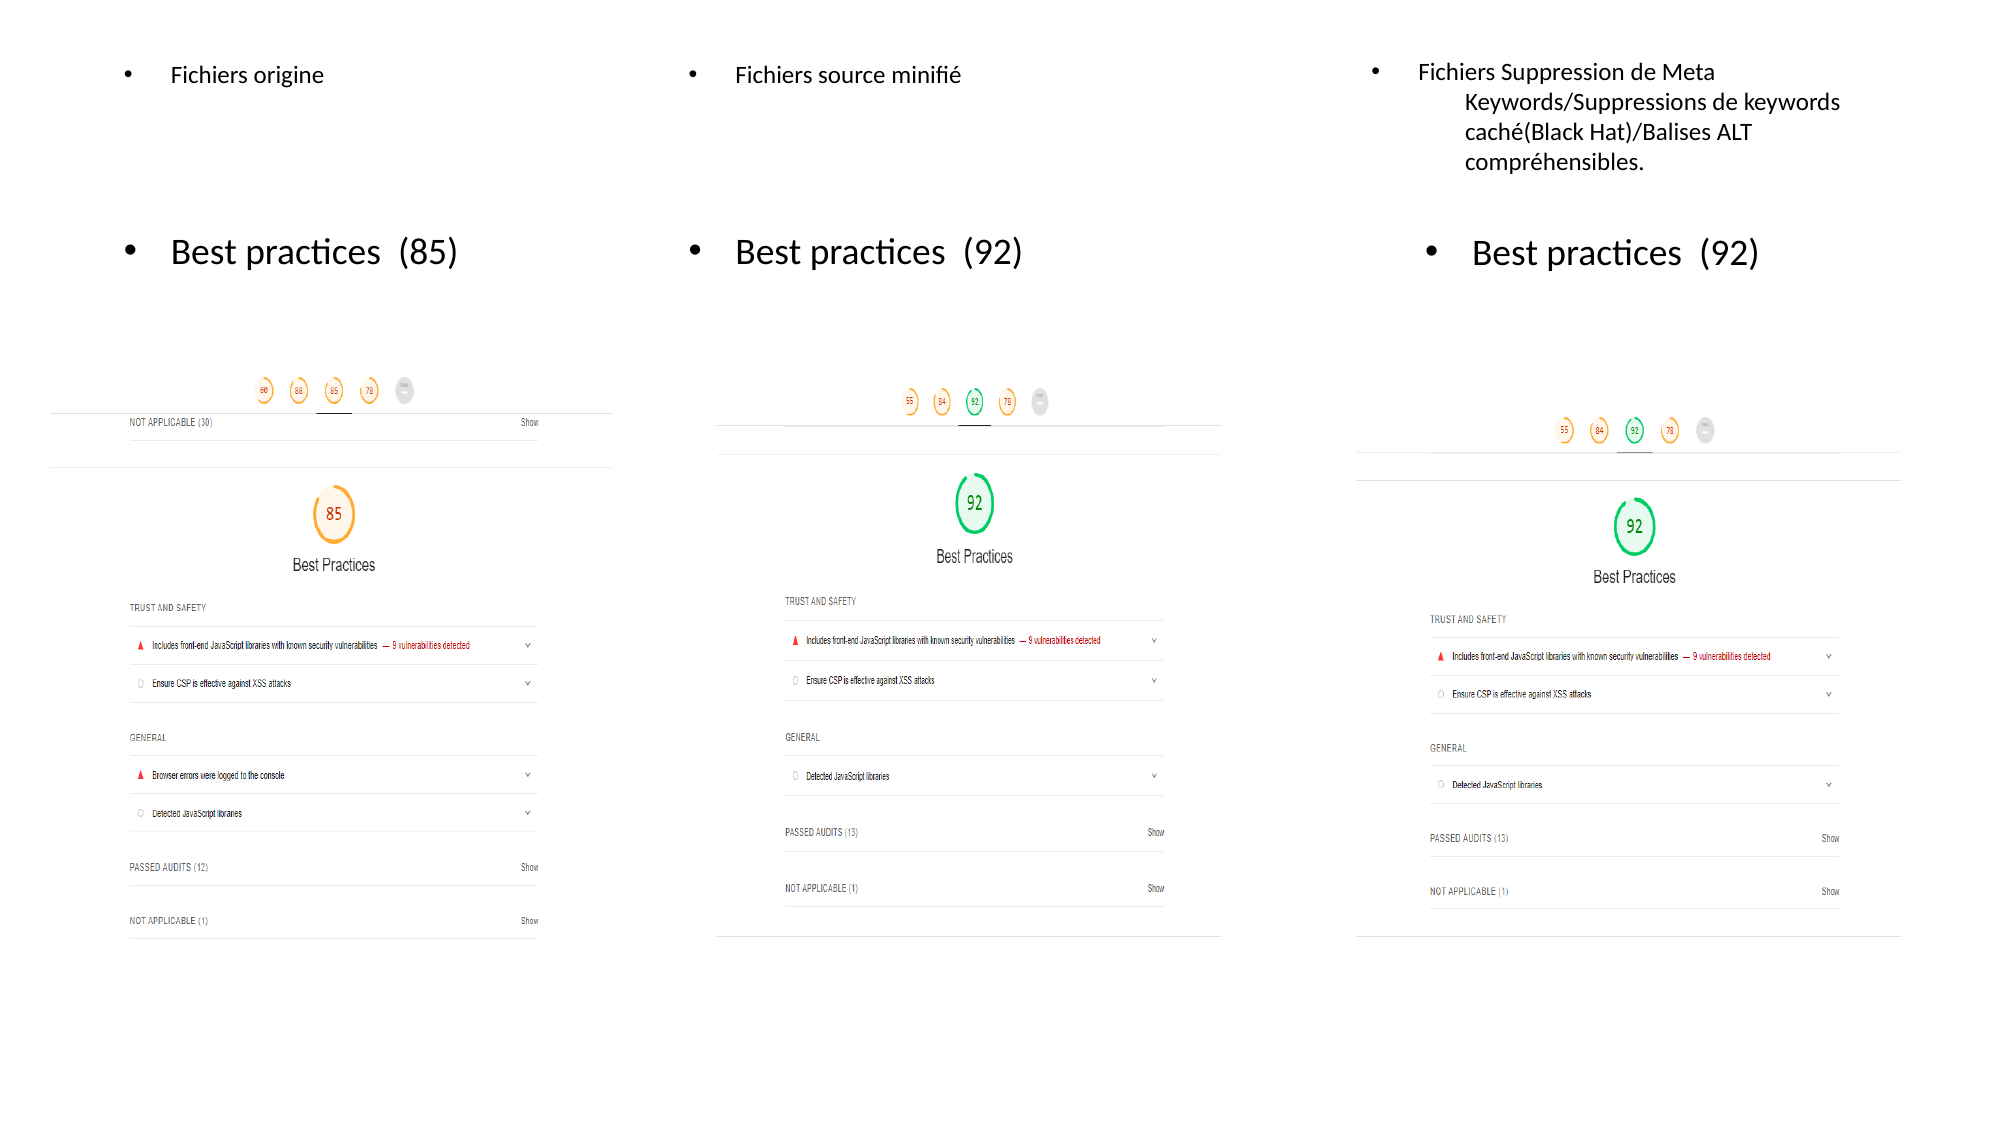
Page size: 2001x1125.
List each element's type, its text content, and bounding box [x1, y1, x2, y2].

picture [1356, 407, 1901, 942]
text_box Fichiers source minifié [673, 51, 1204, 97]
text_box Fichiers origine [108, 51, 640, 97]
text_box Best practices (92) [1410, 220, 1941, 282]
picture [717, 378, 1221, 942]
text_box Fichiers Suppression de Meta Keywords/Suppressions de keywords caché(Black Hat)/Balises ALT compréhensibles. [1356, 48, 1887, 185]
text_box Best practices (85) [108, 219, 640, 280]
picture [50, 378, 613, 942]
text_box Best practices (92) [673, 219, 1204, 280]
